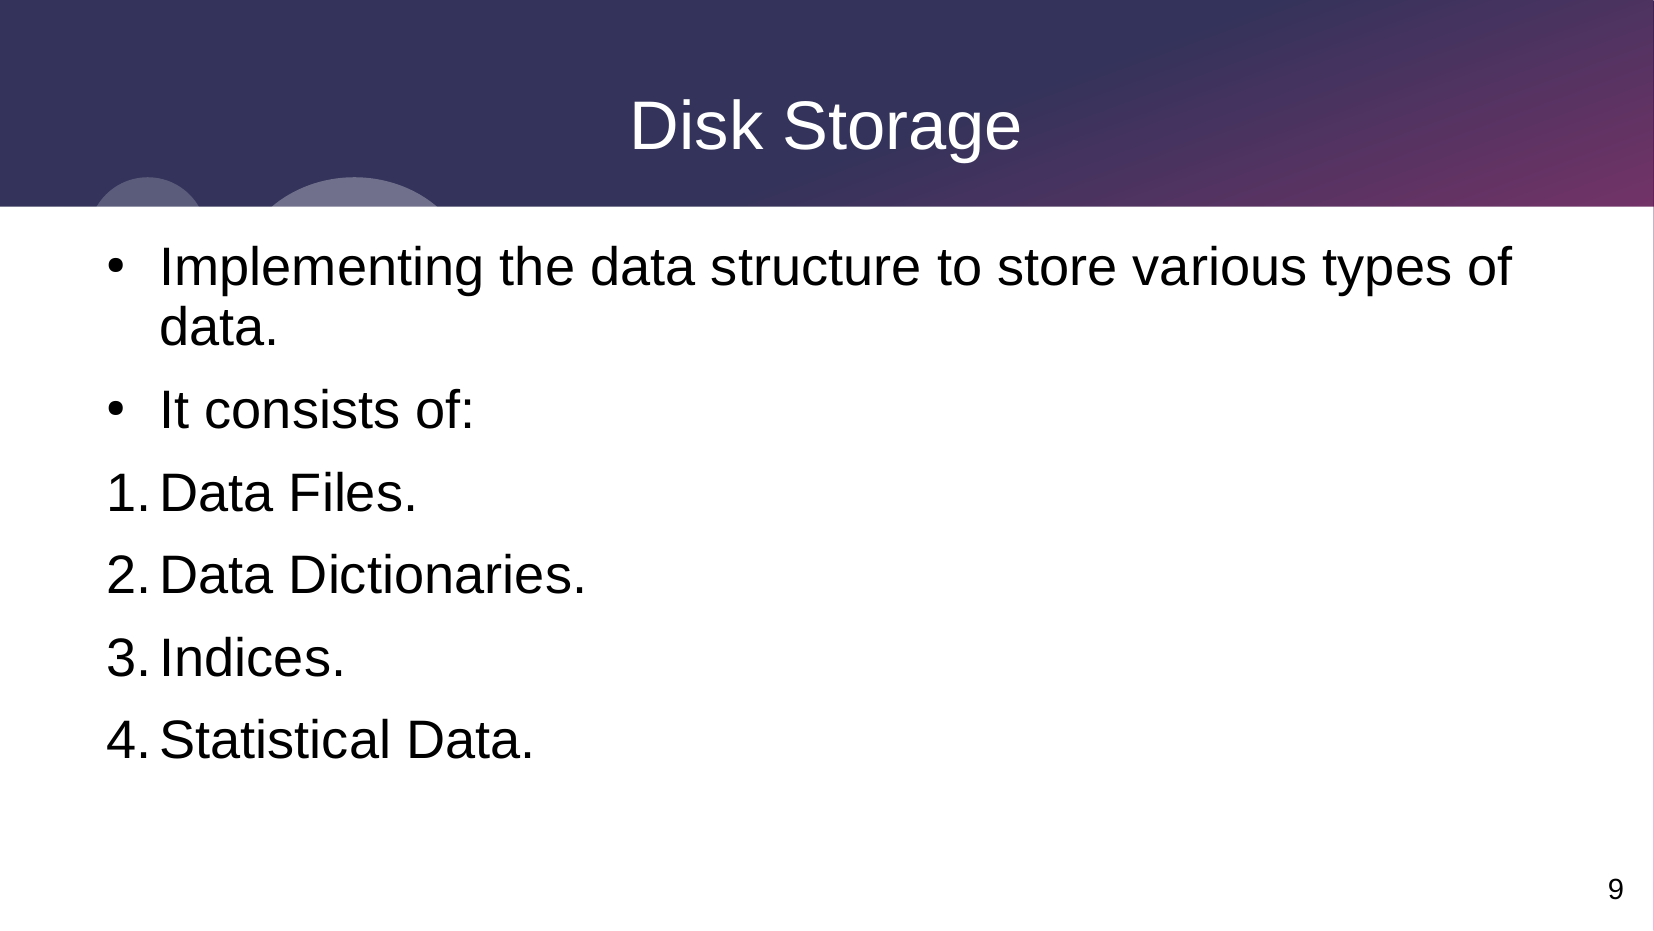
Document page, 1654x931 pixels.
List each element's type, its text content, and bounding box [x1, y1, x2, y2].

list Implementing the data structure to store various types of data. It consists of: Data Files. Data Dictionaries. Indices. Statistical Data. [88, 236, 1565, 827]
title Disk Storage [88, 44, 1565, 207]
